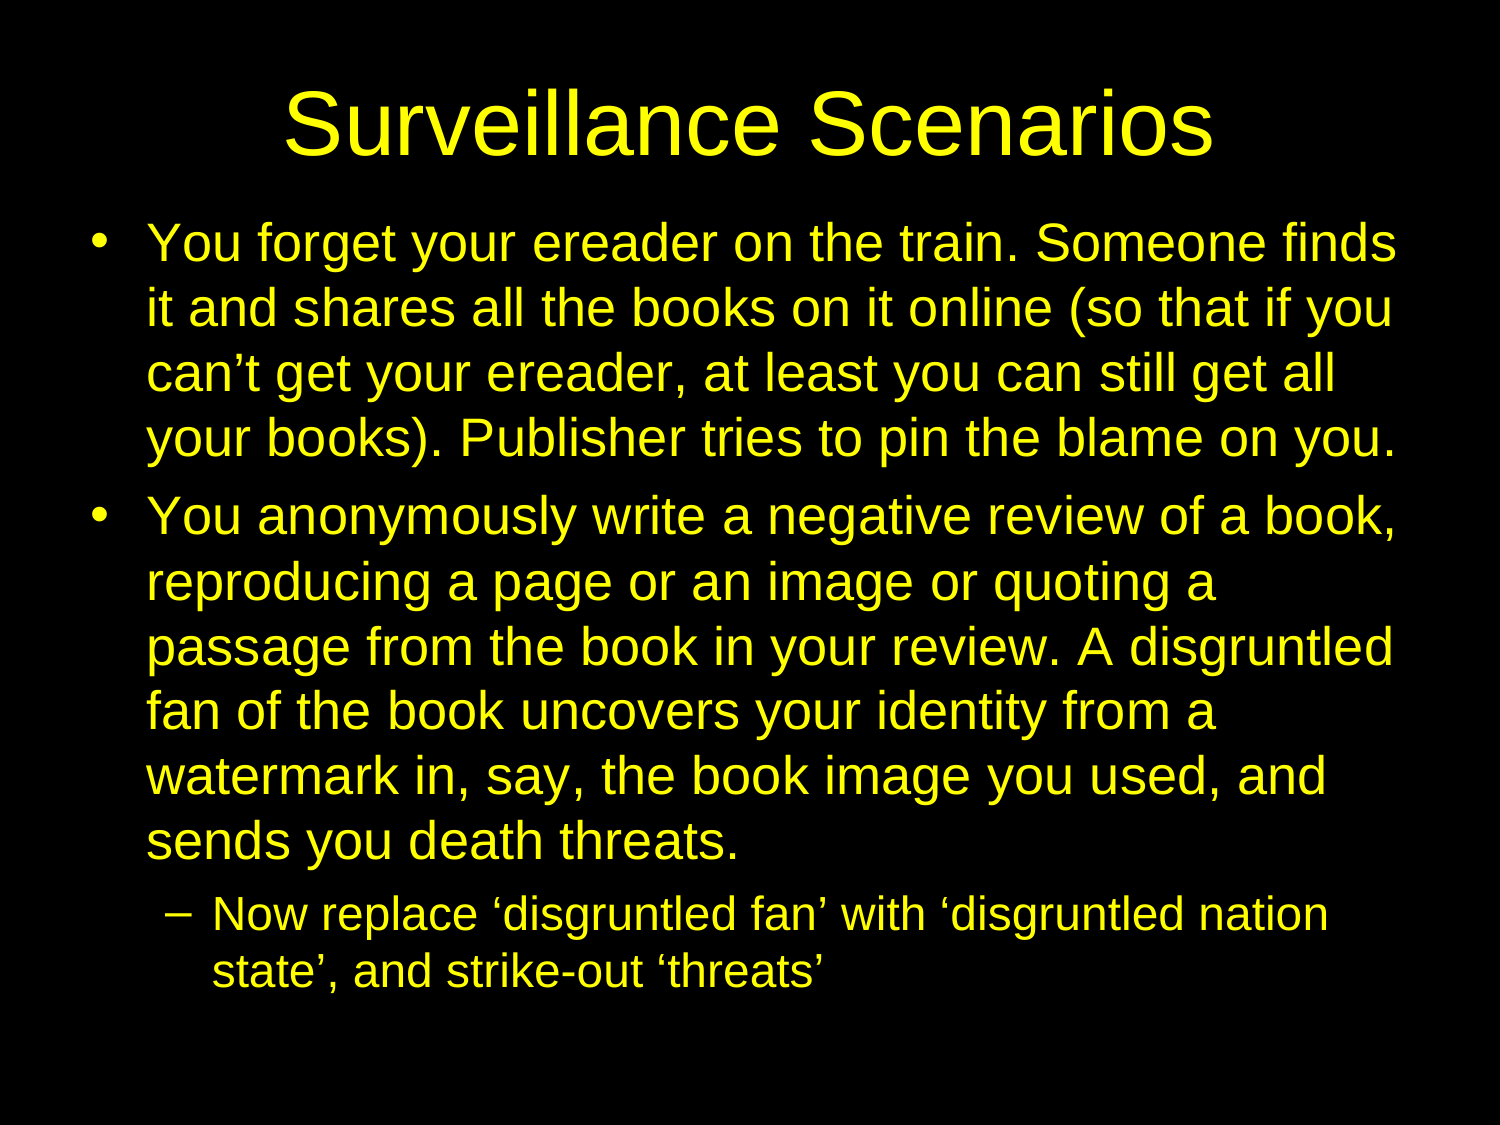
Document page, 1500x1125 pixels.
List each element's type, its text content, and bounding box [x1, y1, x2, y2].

title Surveillance Scenarios [75, 24, 1426, 199]
list You forget your ereader on the train. Someone finds it and shares all the books on it online (so that if you can’t get your ereader, at least you can still get all your books). Publisher tries to pin the blame on you. You anonymously write a negative review of a book, reproducing a page or an image or quoting a passage from the book in your review. A disgruntled fan of the book uncovers your identity from a watermark in, say, the book image you used, and sends you death threats. Now replace ‘disgruntled fan’ with ‘disgruntled nation state’, and strike-out ‘threats’ [75, 199, 1426, 1006]
